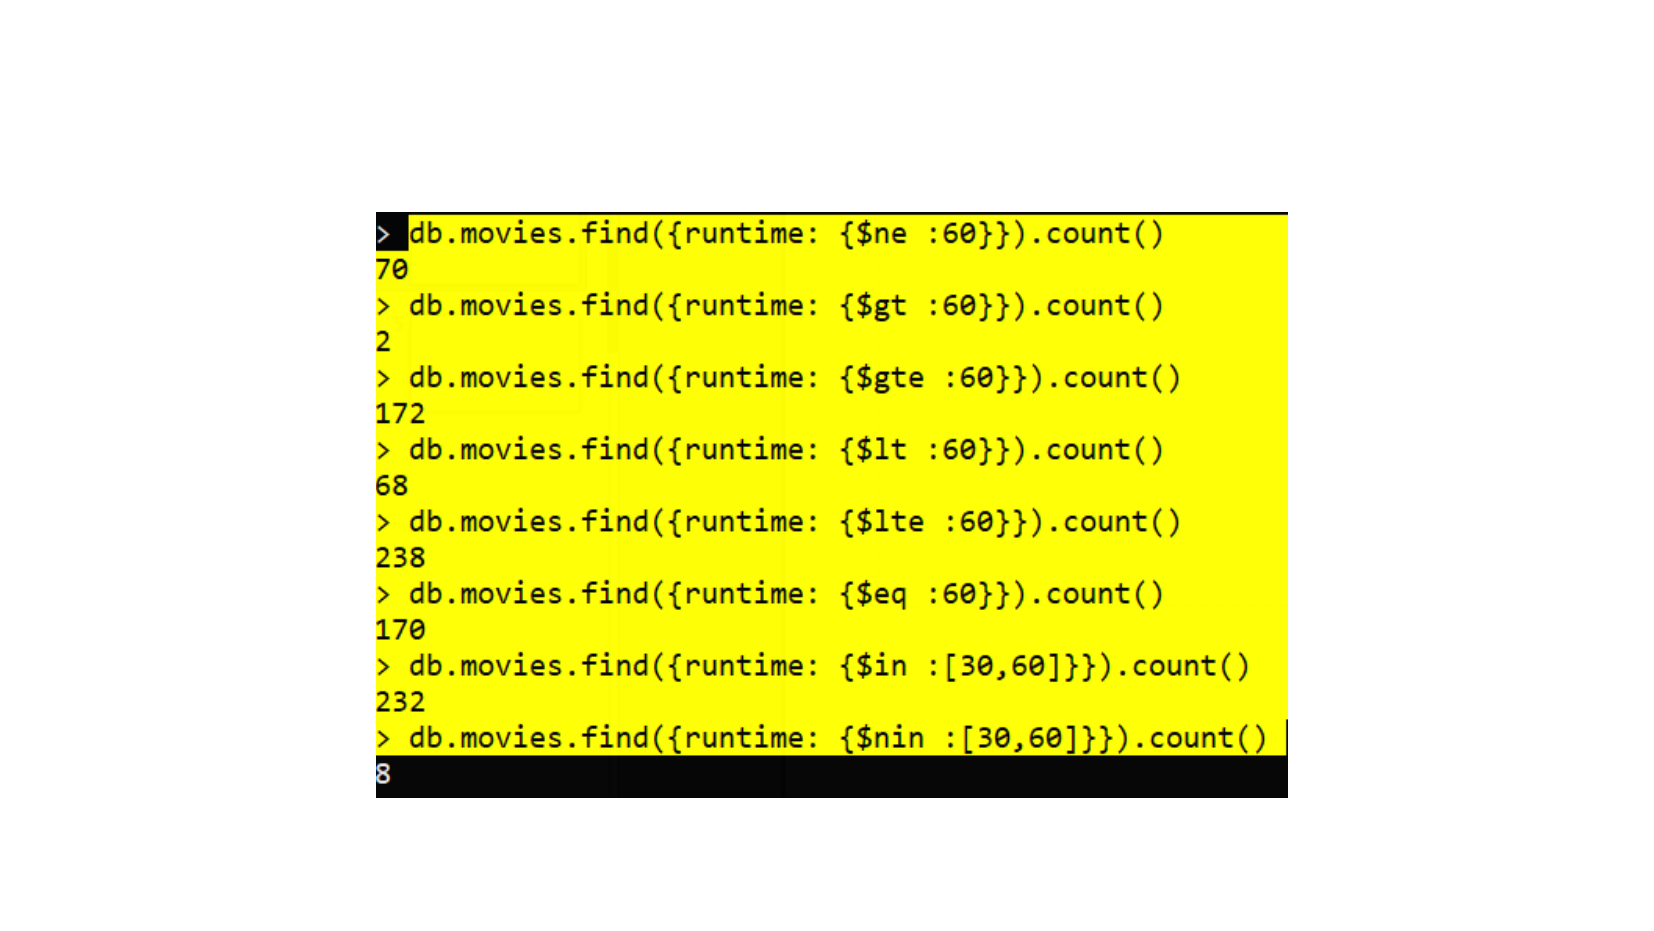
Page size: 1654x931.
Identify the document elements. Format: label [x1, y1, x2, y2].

picture [376, 212, 1288, 798]
